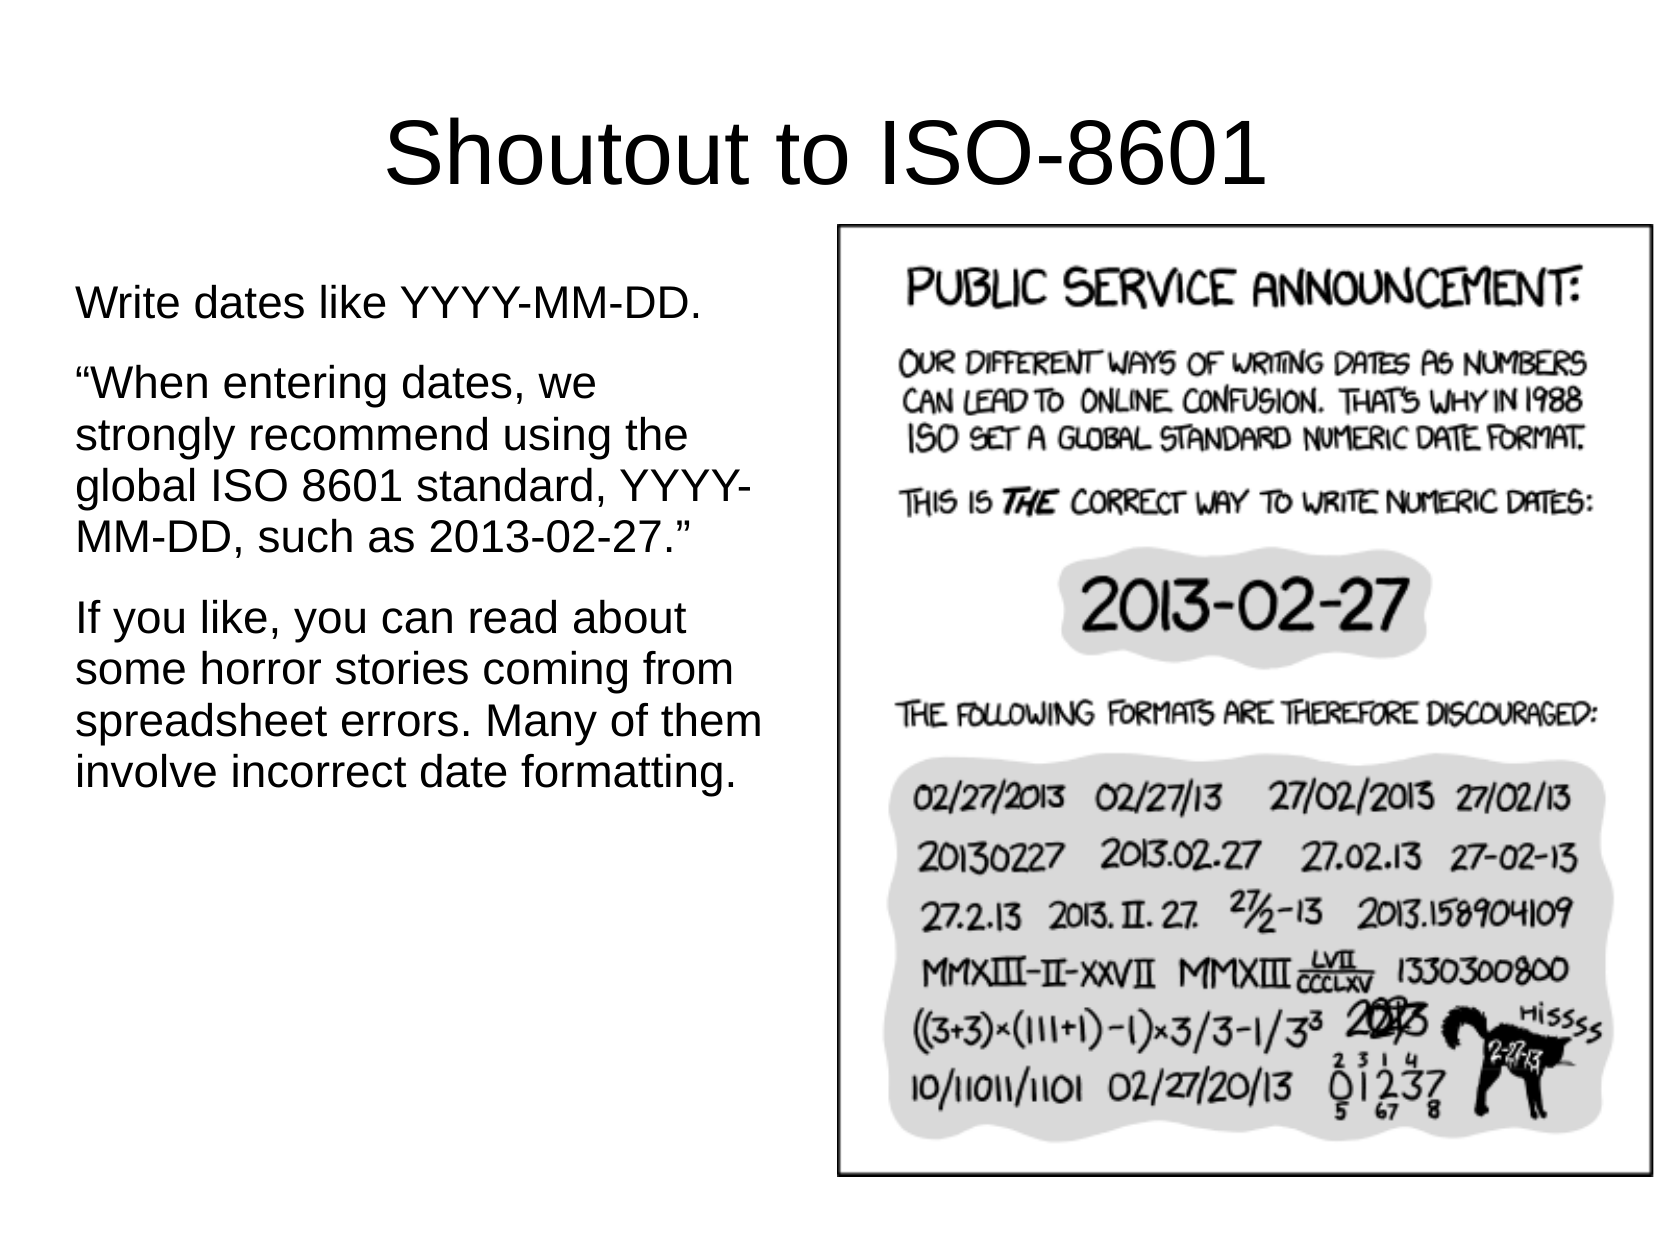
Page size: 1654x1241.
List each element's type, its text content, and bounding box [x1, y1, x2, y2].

picture [837, 224, 1654, 1177]
title Shoutout to ISO-8601 [82, 49, 1571, 257]
list Write dates like YYYY-MM-DD. “When entering dates, we strongly recommend using the global ISO 8601 standard, YYYY-MM-DD, such as 2013-02-27.” If you like, you can read about some horror stories coming from spreadsheet errors. Many of them involve incorrect date formatting. [75, 276, 766, 1096]
